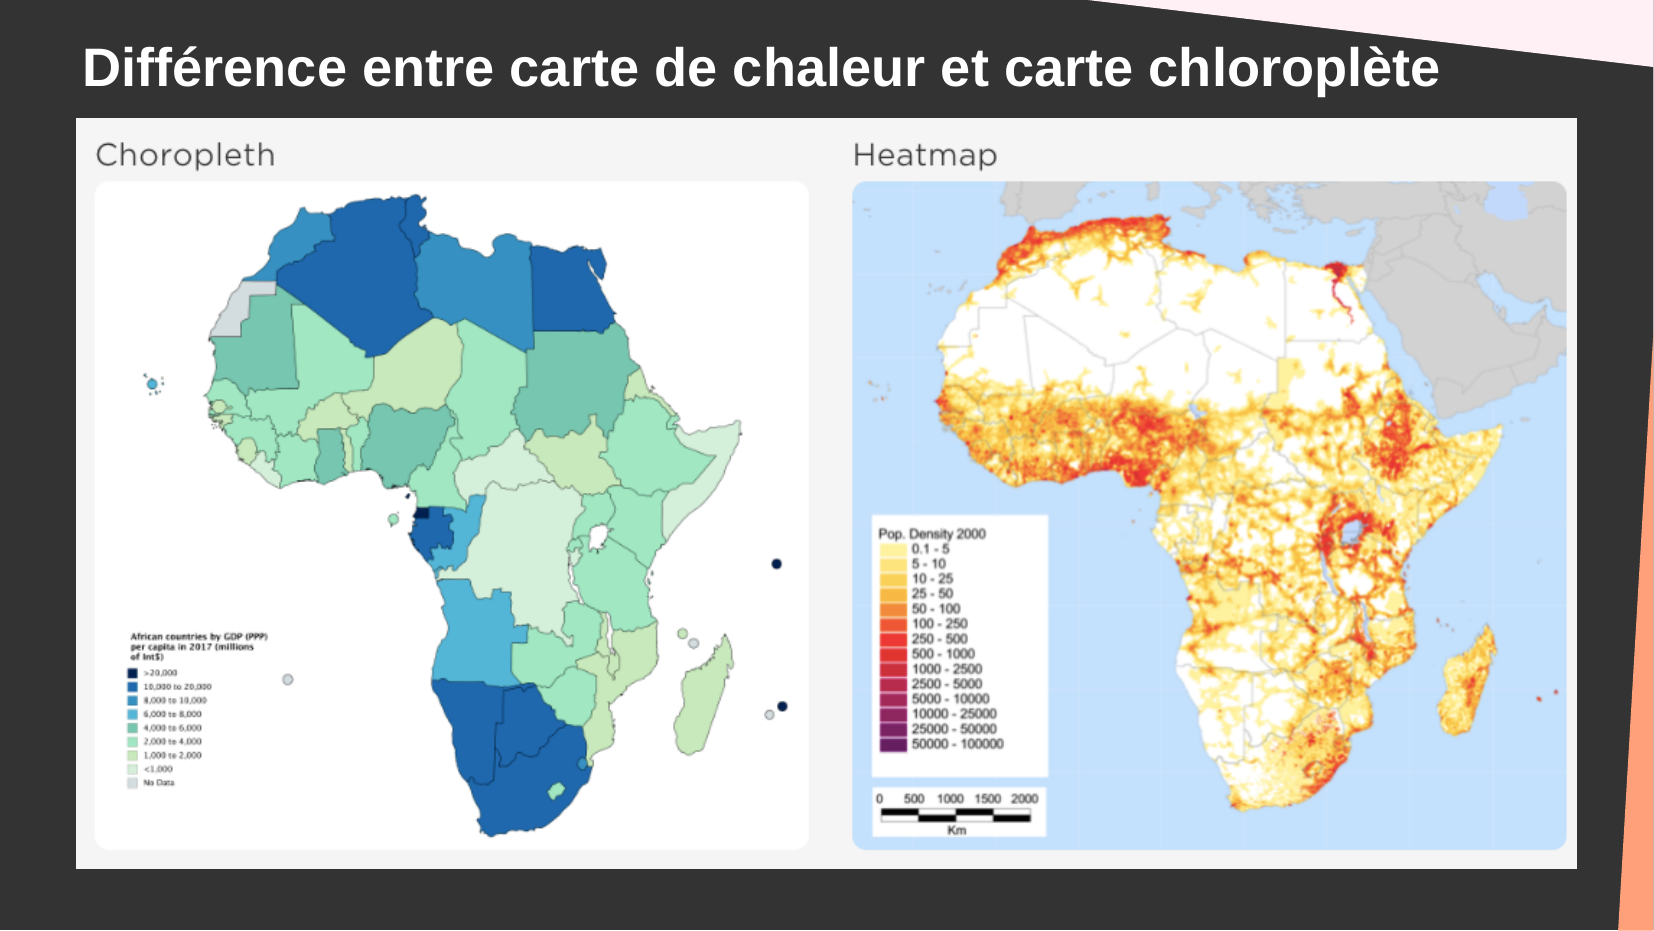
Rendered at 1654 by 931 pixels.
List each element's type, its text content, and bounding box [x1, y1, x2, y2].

text_box [1618, 321, 1654, 931]
picture [76, 118, 1577, 869]
title Différence entre carte de chaleur et carte chloroplète [82, 37, 1571, 115]
text_box [1087, 0, 1654, 68]
